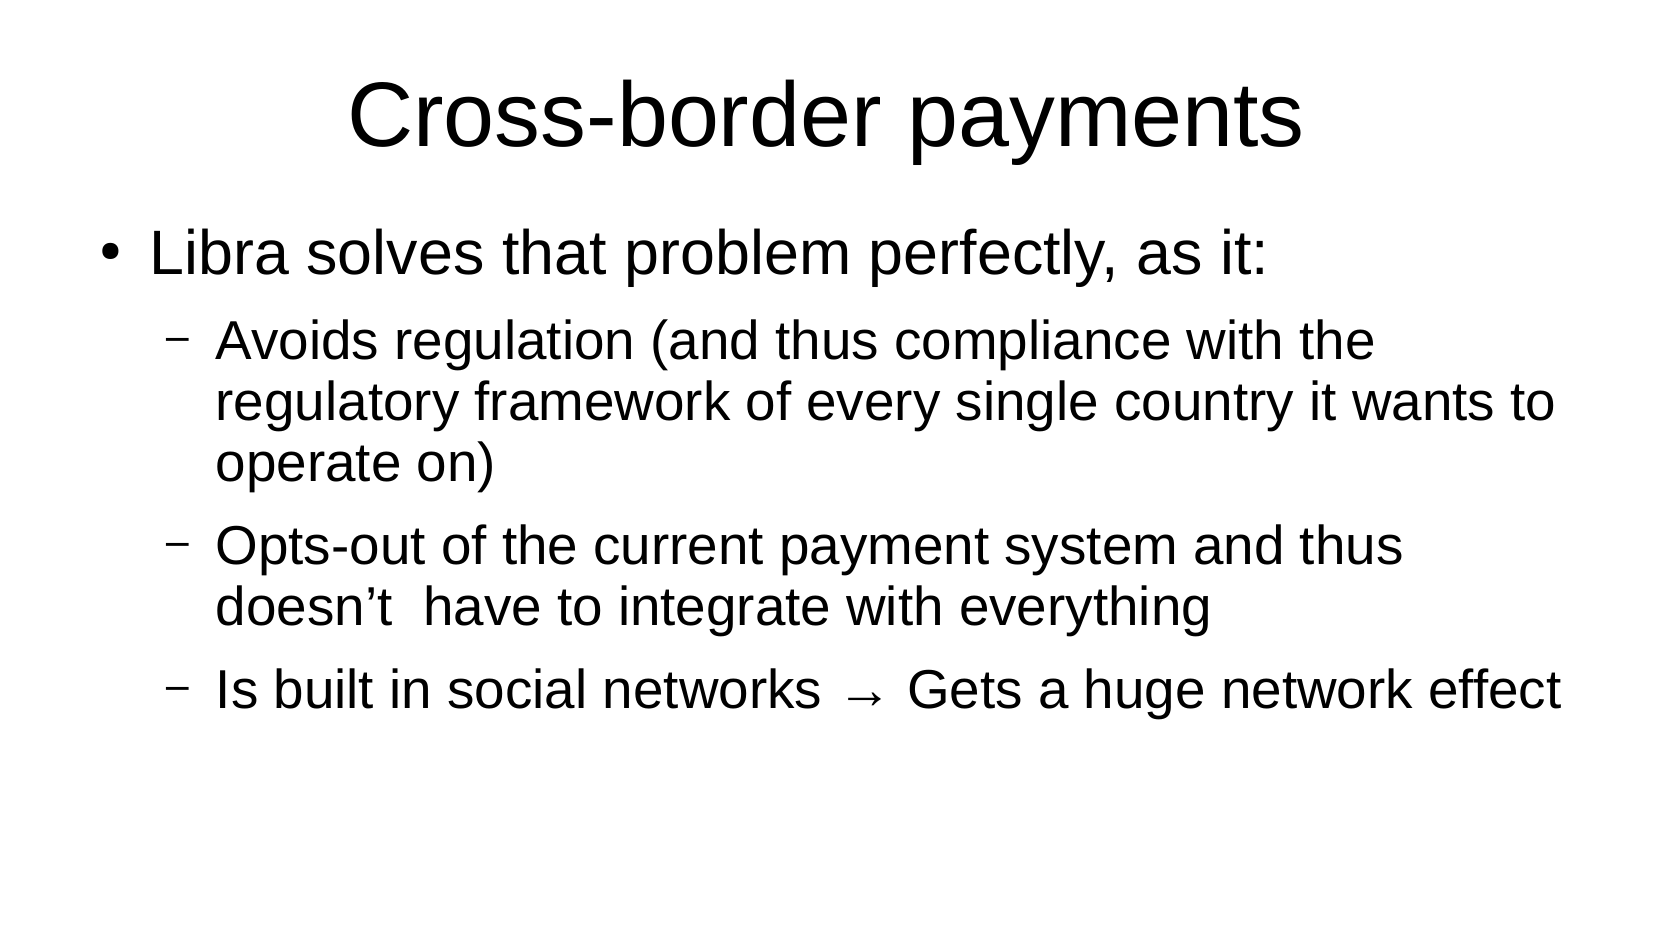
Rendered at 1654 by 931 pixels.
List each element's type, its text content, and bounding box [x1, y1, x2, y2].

list Libra solves that problem perfectly, as it: Avoids regulation (and thus compliance with the regulatory framework of every single country it wants to operate on) Opts-out of the current payment system and thus doesn’t have to integrate with everything Is built in social networks → Gets a huge network effect [82, 217, 1571, 758]
title Cross-border payments [82, 37, 1571, 193]
